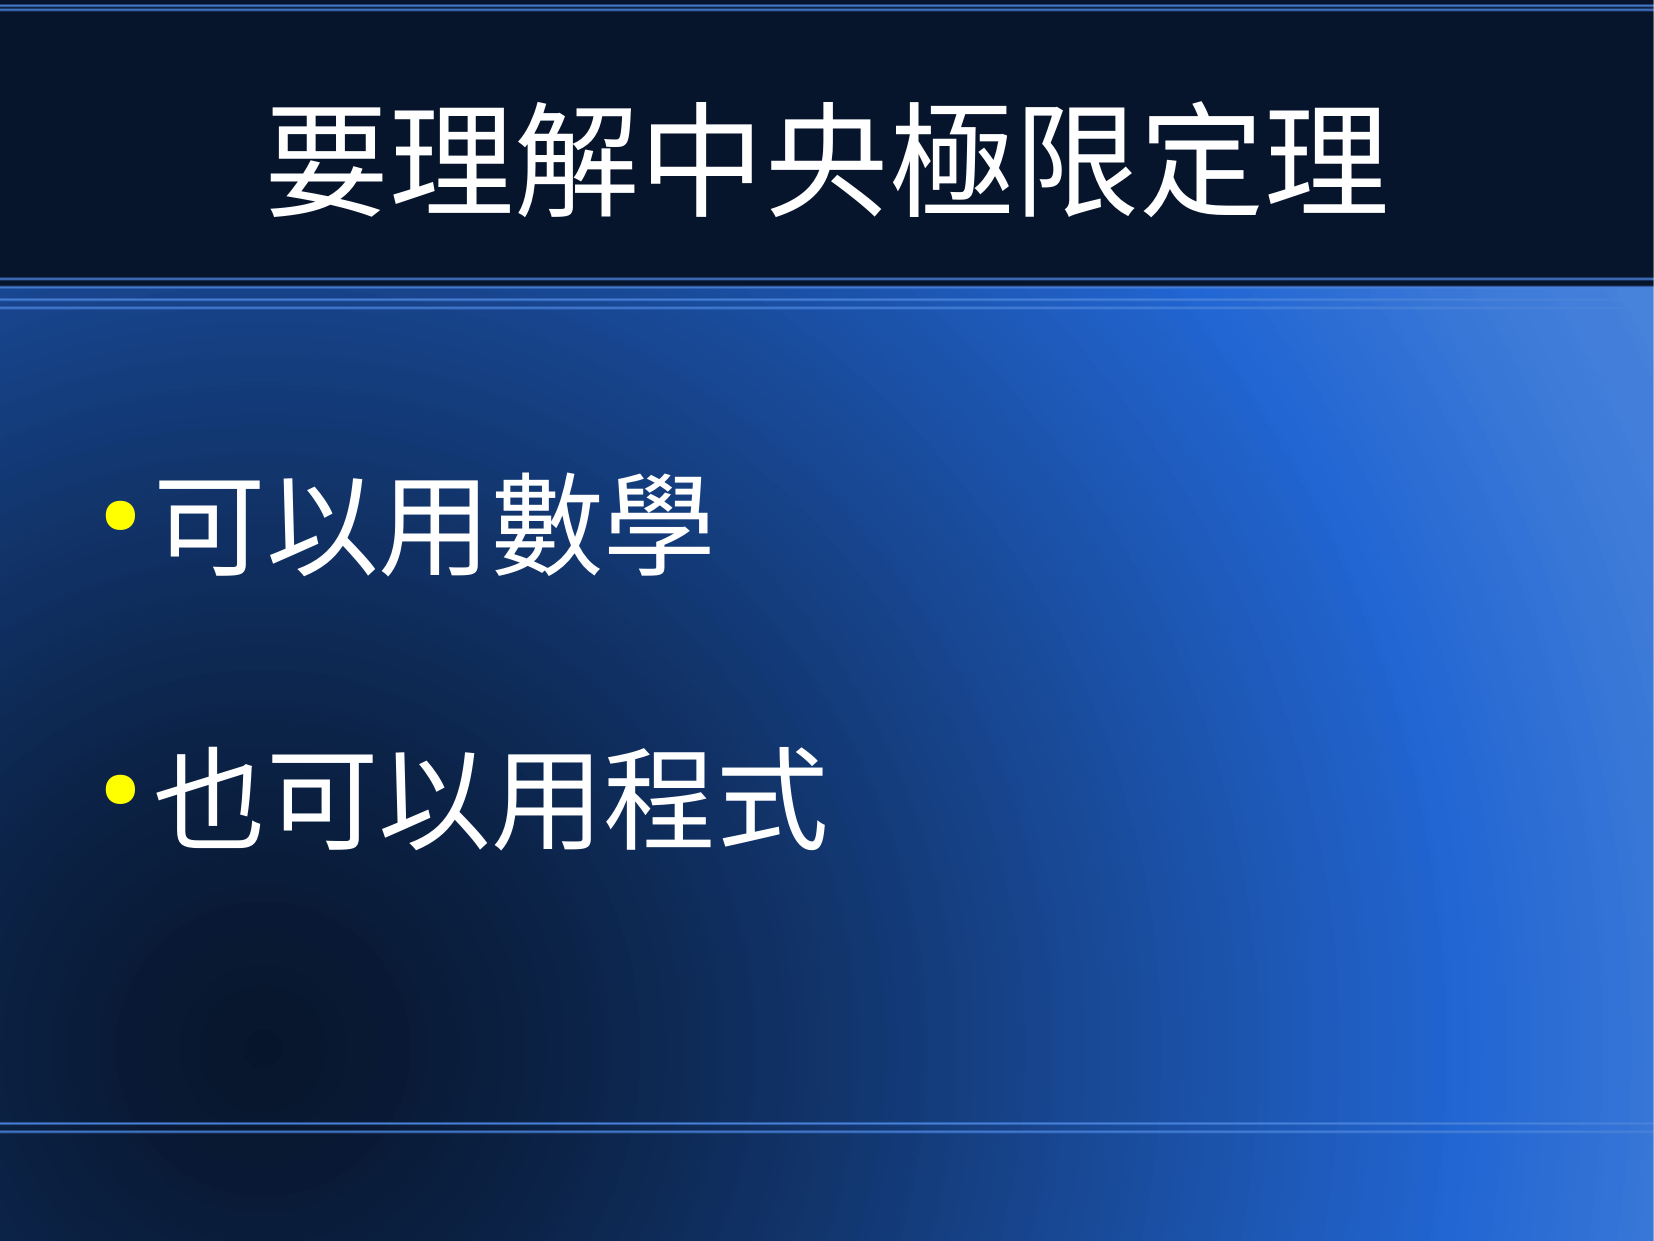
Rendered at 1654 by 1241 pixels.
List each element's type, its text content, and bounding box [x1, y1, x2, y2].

title 要理解中央極限定理 [82, 49, 1571, 257]
picture [0, 0, 1654, 1241]
list 可以用數學 也可以用程式 [82, 355, 1571, 1241]
